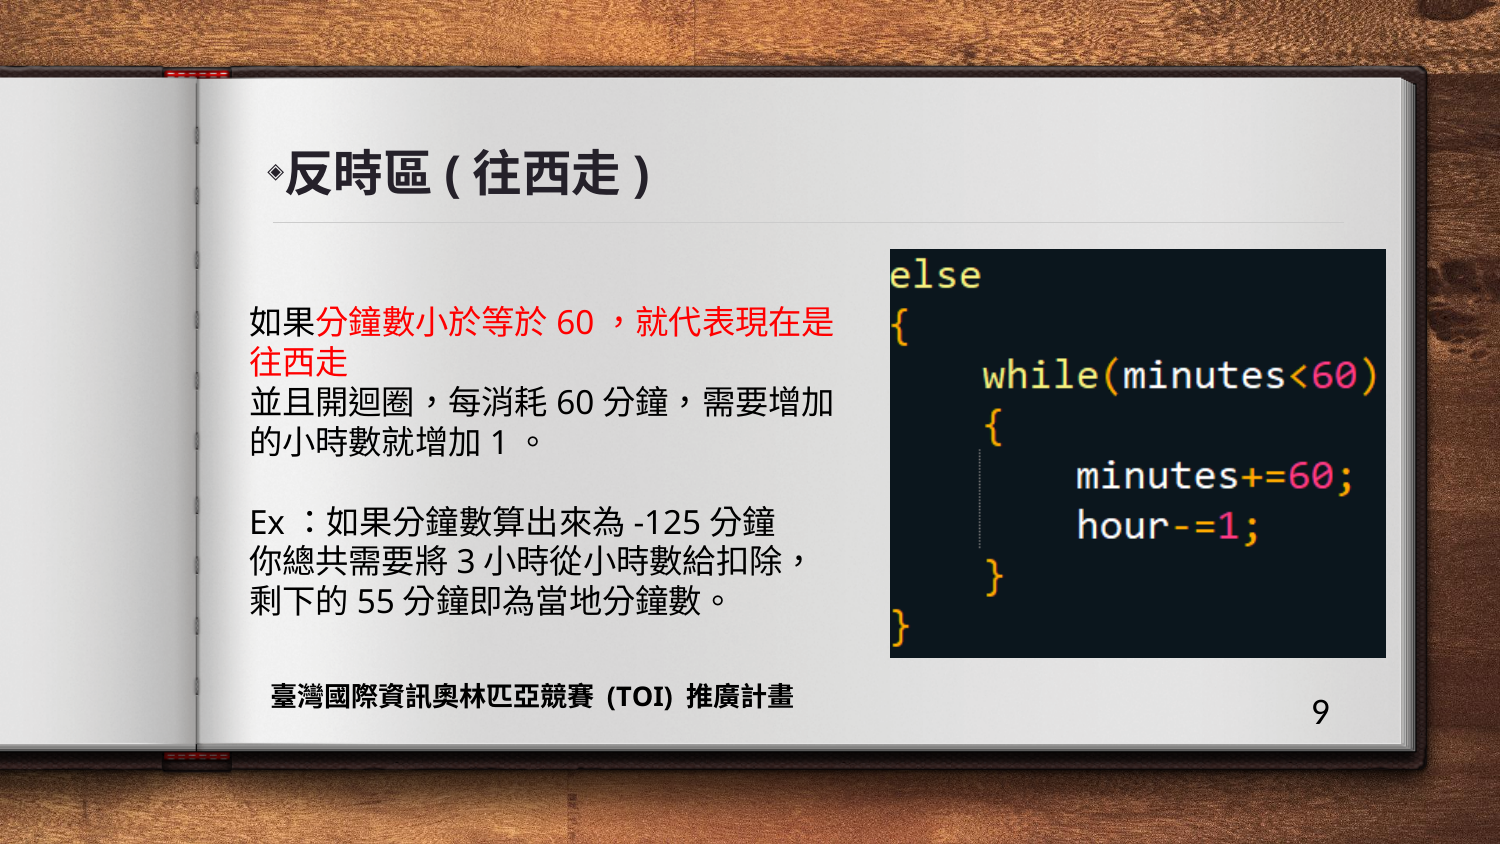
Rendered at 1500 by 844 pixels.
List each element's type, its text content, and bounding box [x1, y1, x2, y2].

text_box [1295, 672, 1386, 737]
text_box 如果分鐘數小於等於60，就代表現在是往西走 並且開迴圈，每消耗60分鐘，需要增加的小時數就增加1。 Ex：如果分鐘數算出來為-125分鐘 你總共需要將3小時從小時數給扣除，剩下的55分鐘即為當地分鐘數。 [234, 293, 854, 673]
list 反時區(往西走) [252, 126, 1183, 216]
picture [890, 249, 1386, 658]
